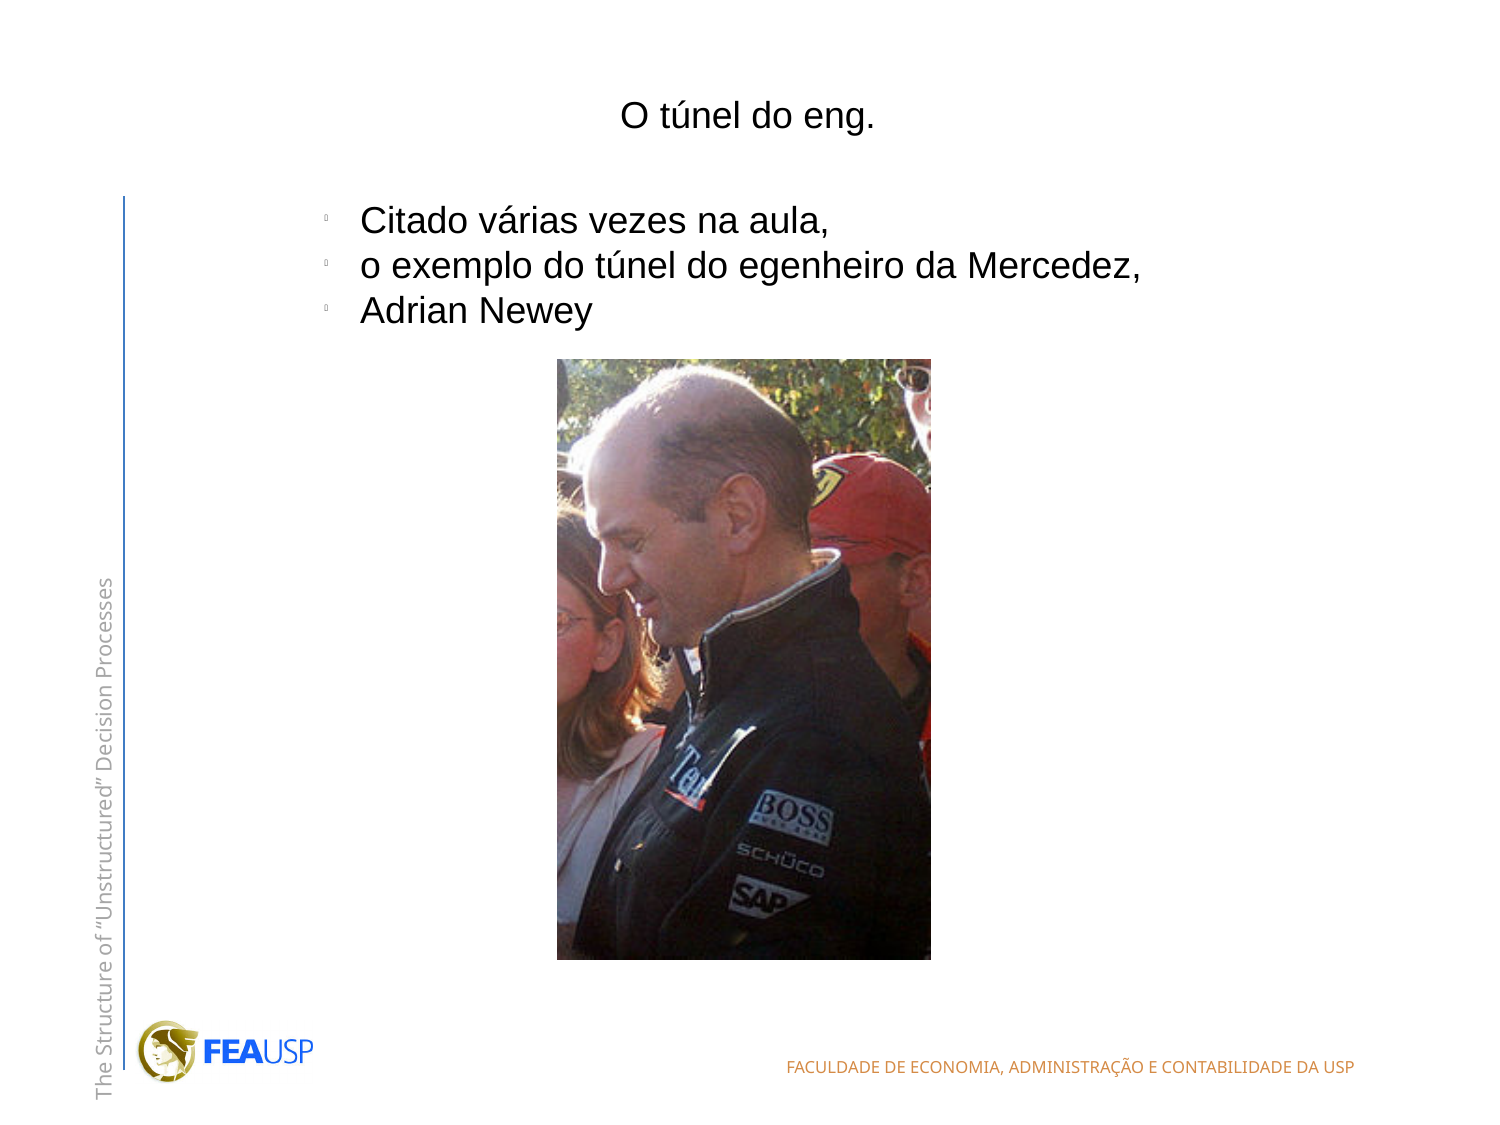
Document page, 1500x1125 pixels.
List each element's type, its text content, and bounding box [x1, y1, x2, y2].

picture [557, 359, 931, 960]
picture [135, 1020, 313, 1084]
text_box O túnel do eng. [110, 62, 1387, 165]
text_box Citado várias vezes na aula, o exemplo do túnel do egenheiro da Mercedez, Adrian Newey [324, 196, 1400, 994]
